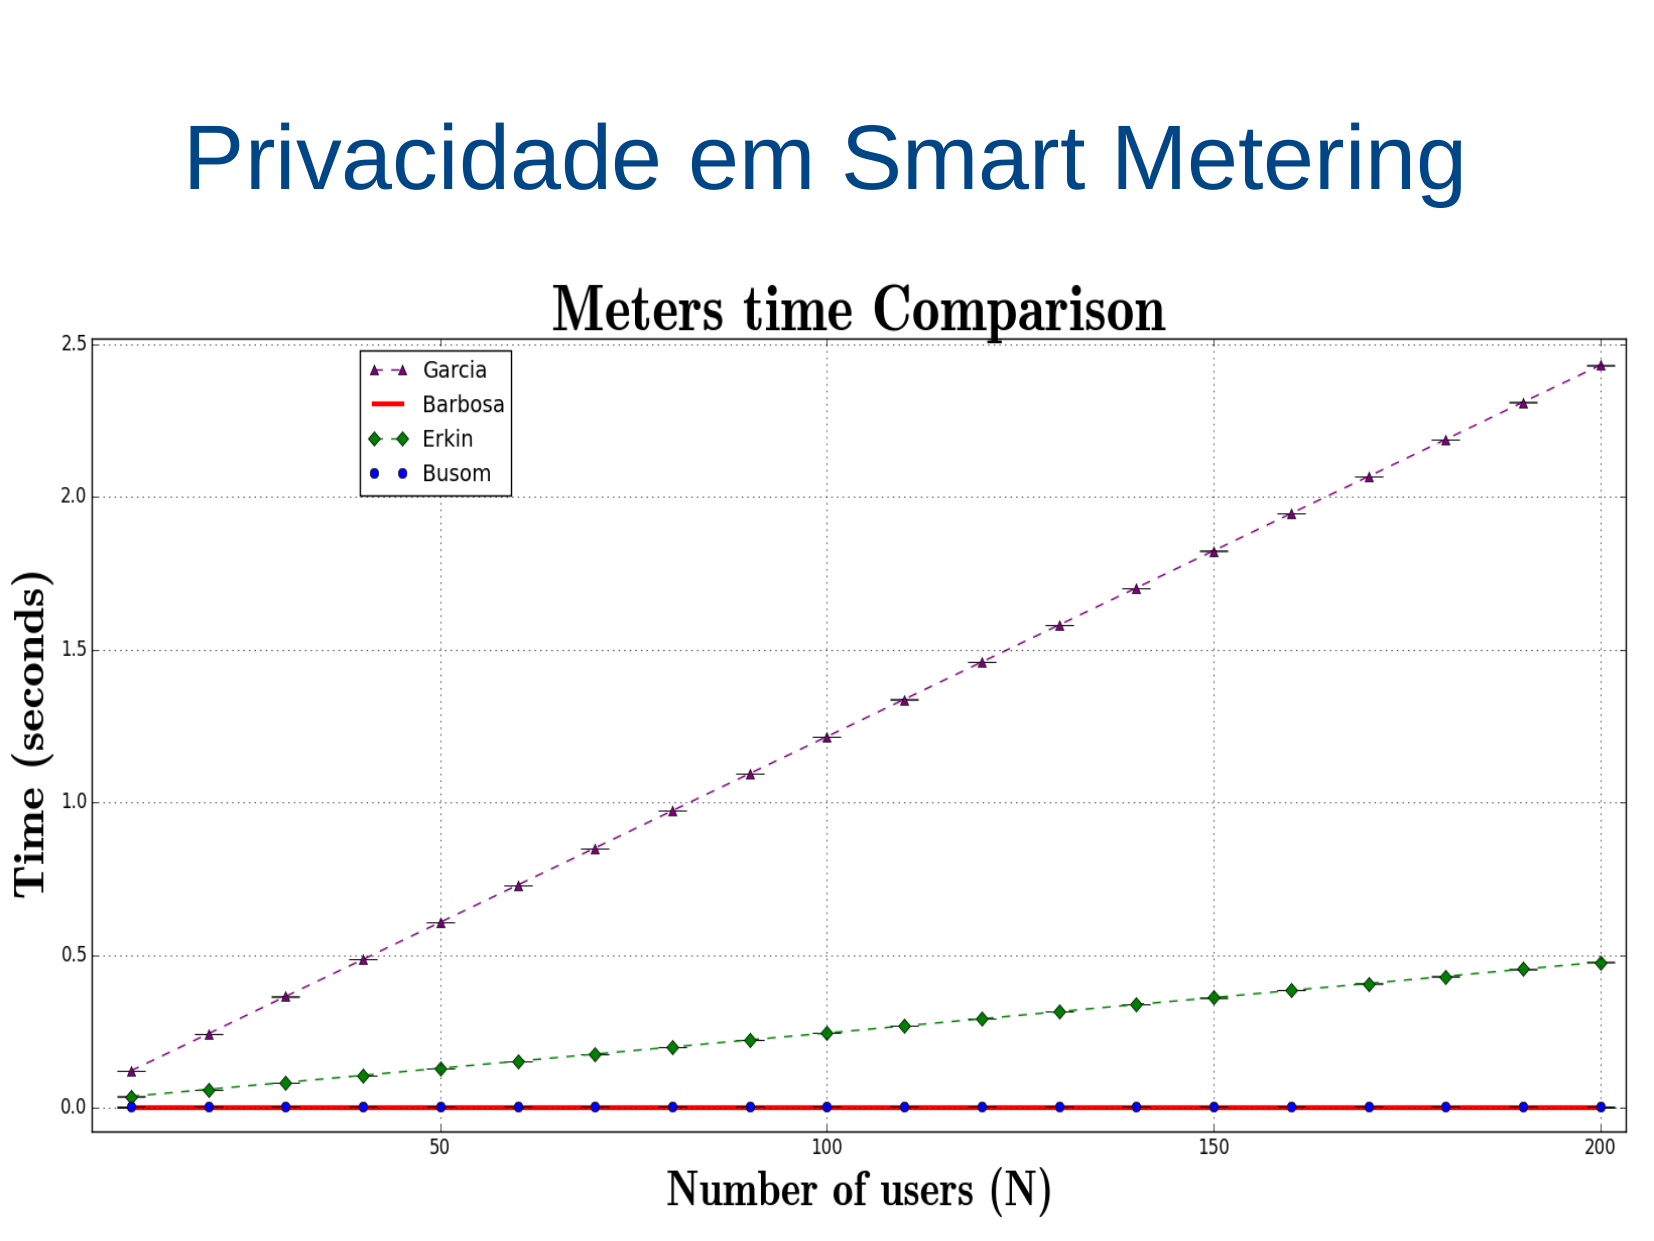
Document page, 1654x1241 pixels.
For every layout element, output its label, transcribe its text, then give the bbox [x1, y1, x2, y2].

picture [0, 272, 1654, 1229]
title Privacidade em Smart Metering [82, 49, 1571, 257]
